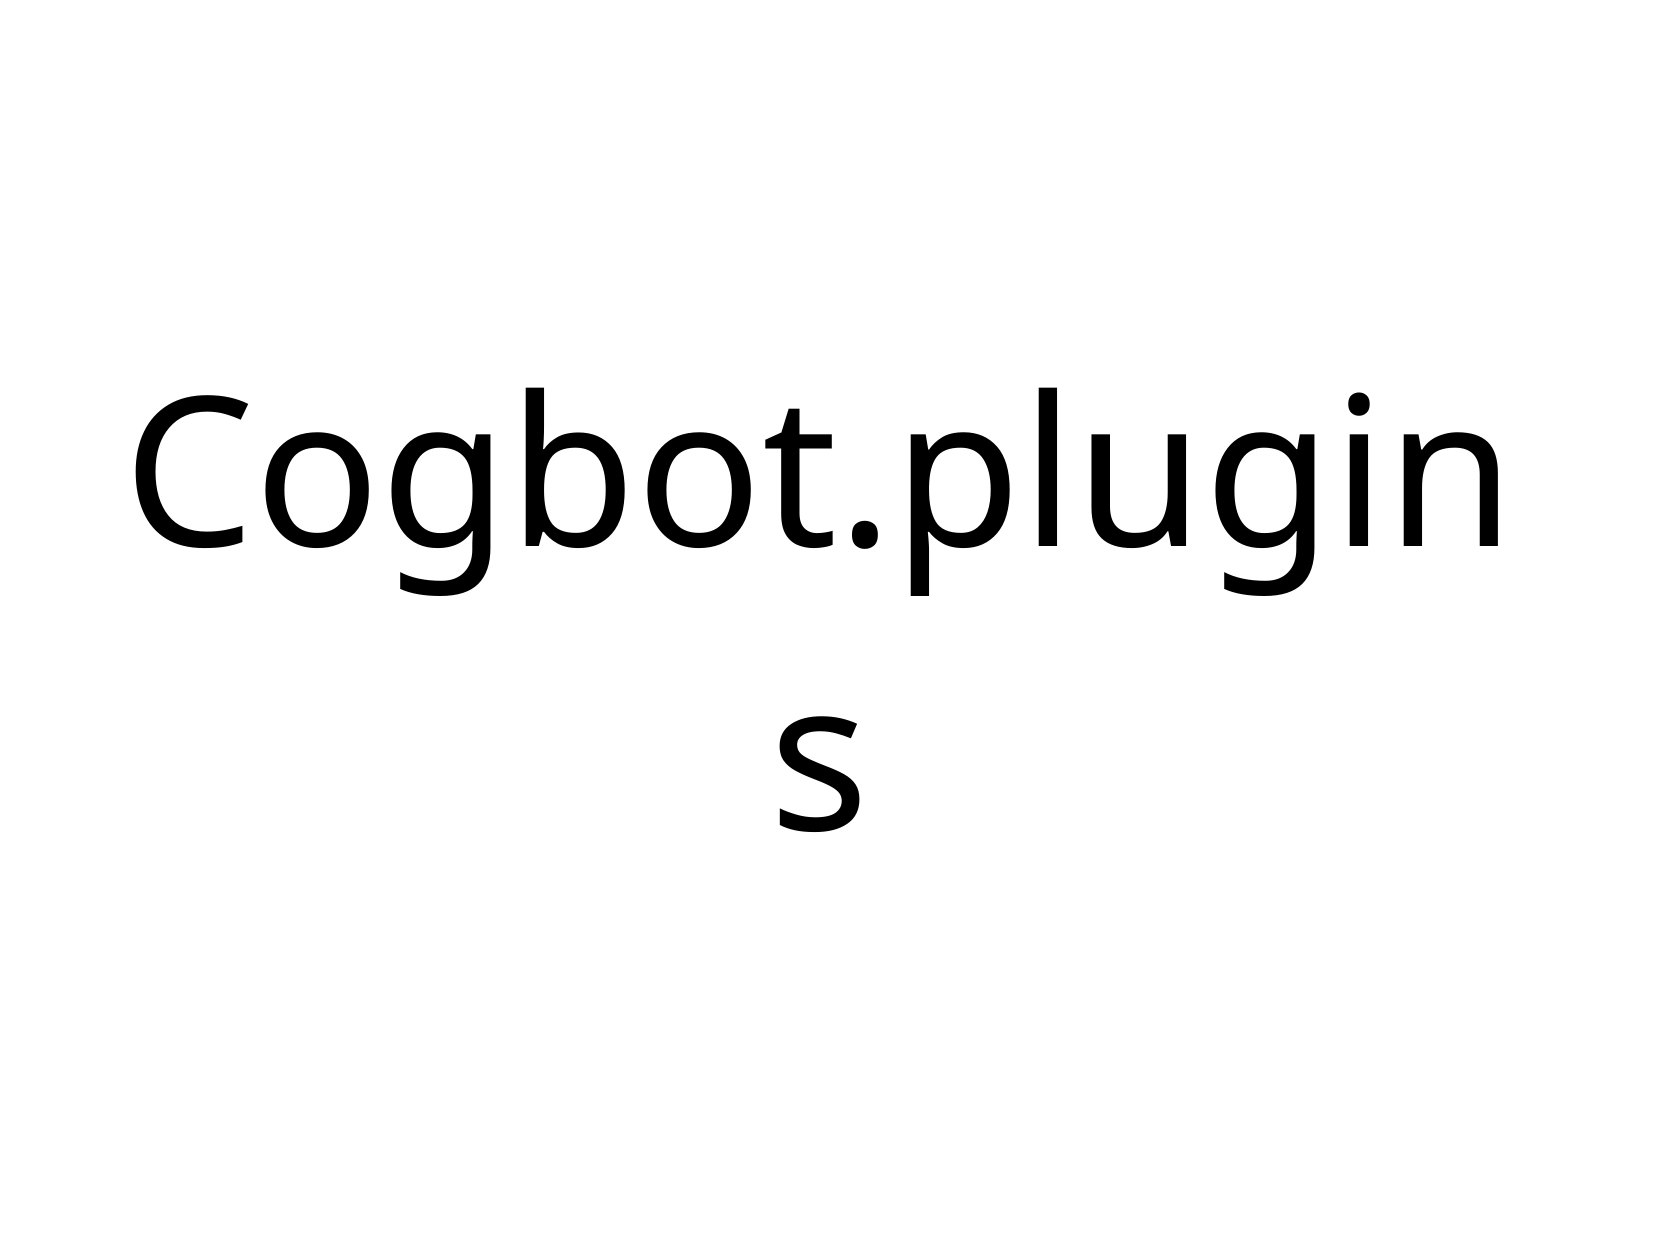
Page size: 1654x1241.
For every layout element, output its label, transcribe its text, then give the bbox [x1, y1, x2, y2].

title Cogbot.plugins [75, 462, 1564, 754]
